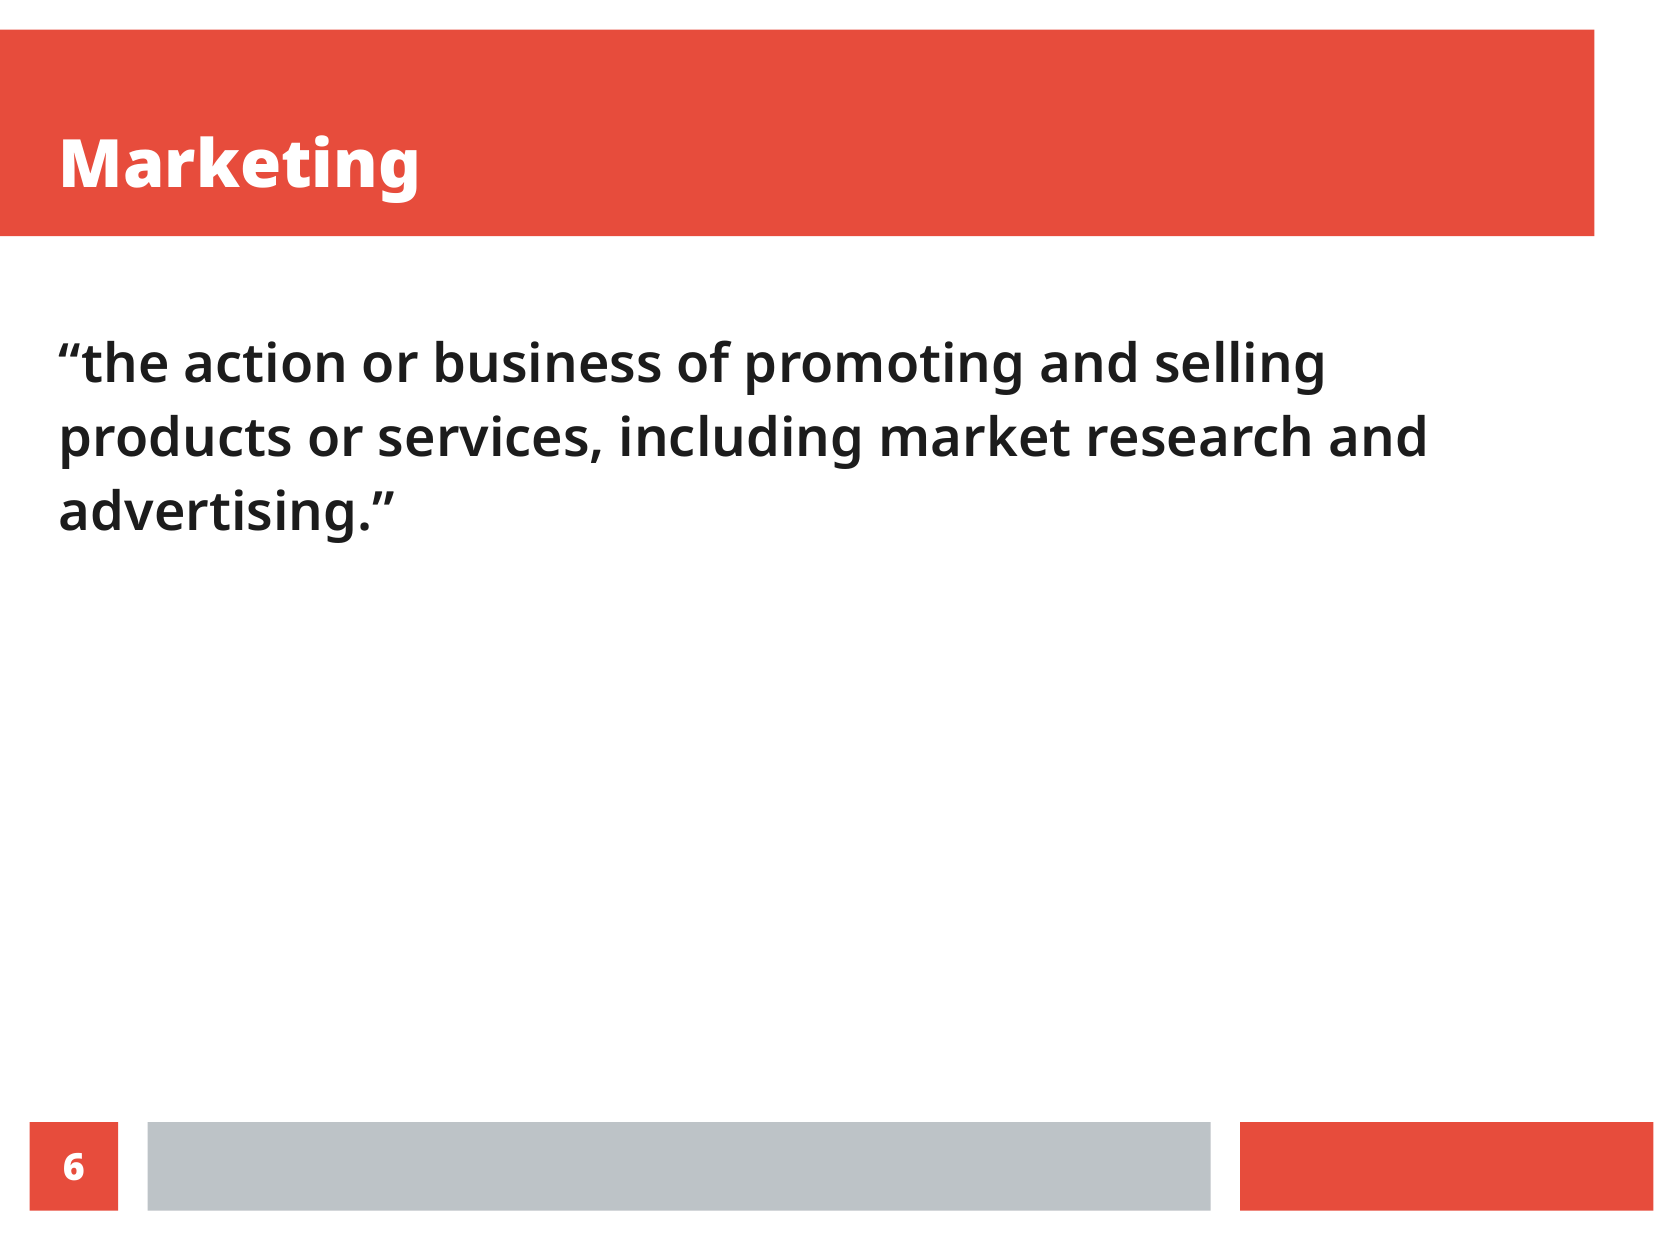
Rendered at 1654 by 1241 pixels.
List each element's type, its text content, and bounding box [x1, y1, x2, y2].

list “the action or business of promoting and selling products or services, including market research and advertising.” [59, 324, 1565, 1093]
title Marketing [59, 59, 1595, 207]
